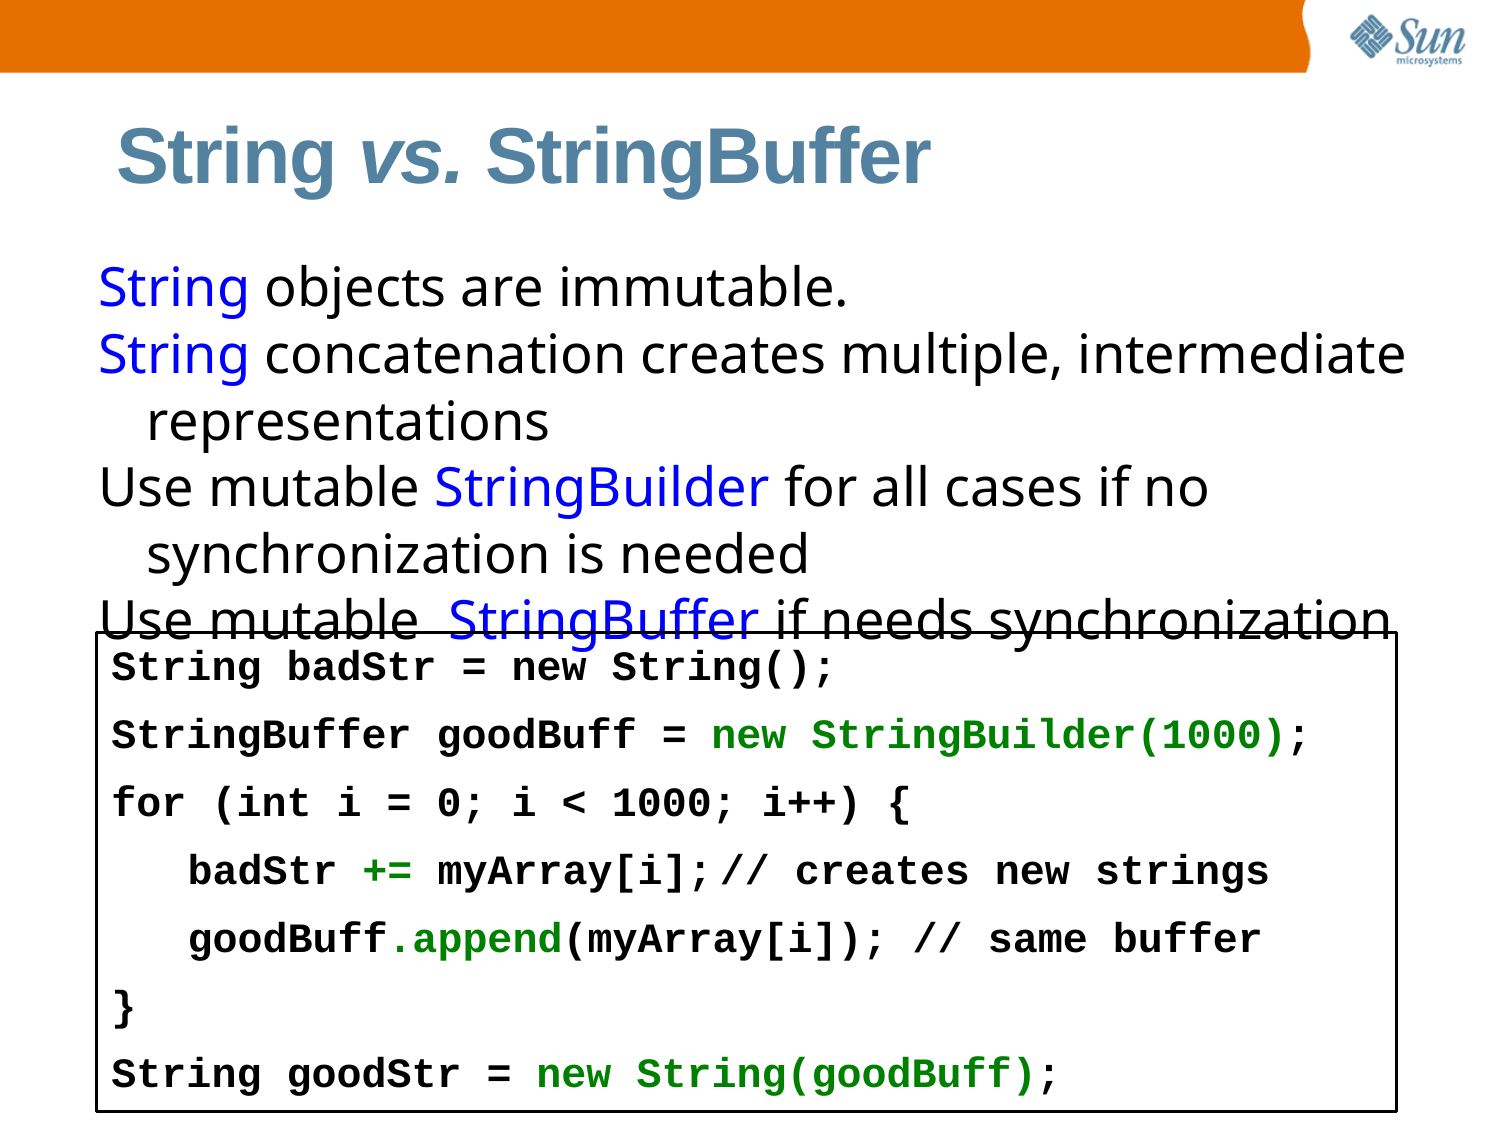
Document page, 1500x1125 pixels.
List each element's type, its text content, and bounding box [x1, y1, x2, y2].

title String vs. StringBuffer [115, 120, 1478, 317]
picture [0, 0, 1500, 75]
text_box String badStr = new String(); StringBuffer goodBuff = new StringBuilder(1000); for (int i = 0; i < 1000; i++) { badStr += myArray[i]; // creates new strings goodBuff.append(myArray[i]); // same buffer } String goodStr = new String(goodBuff); [96, 632, 1397, 1112]
list String objects are immutable. String concatenation creates multiple, intermediate representations Use mutable StringBuilder for all cases if no synchronization is needed Use mutable StringBuffer if needs synchronization [78, 253, 1450, 801]
